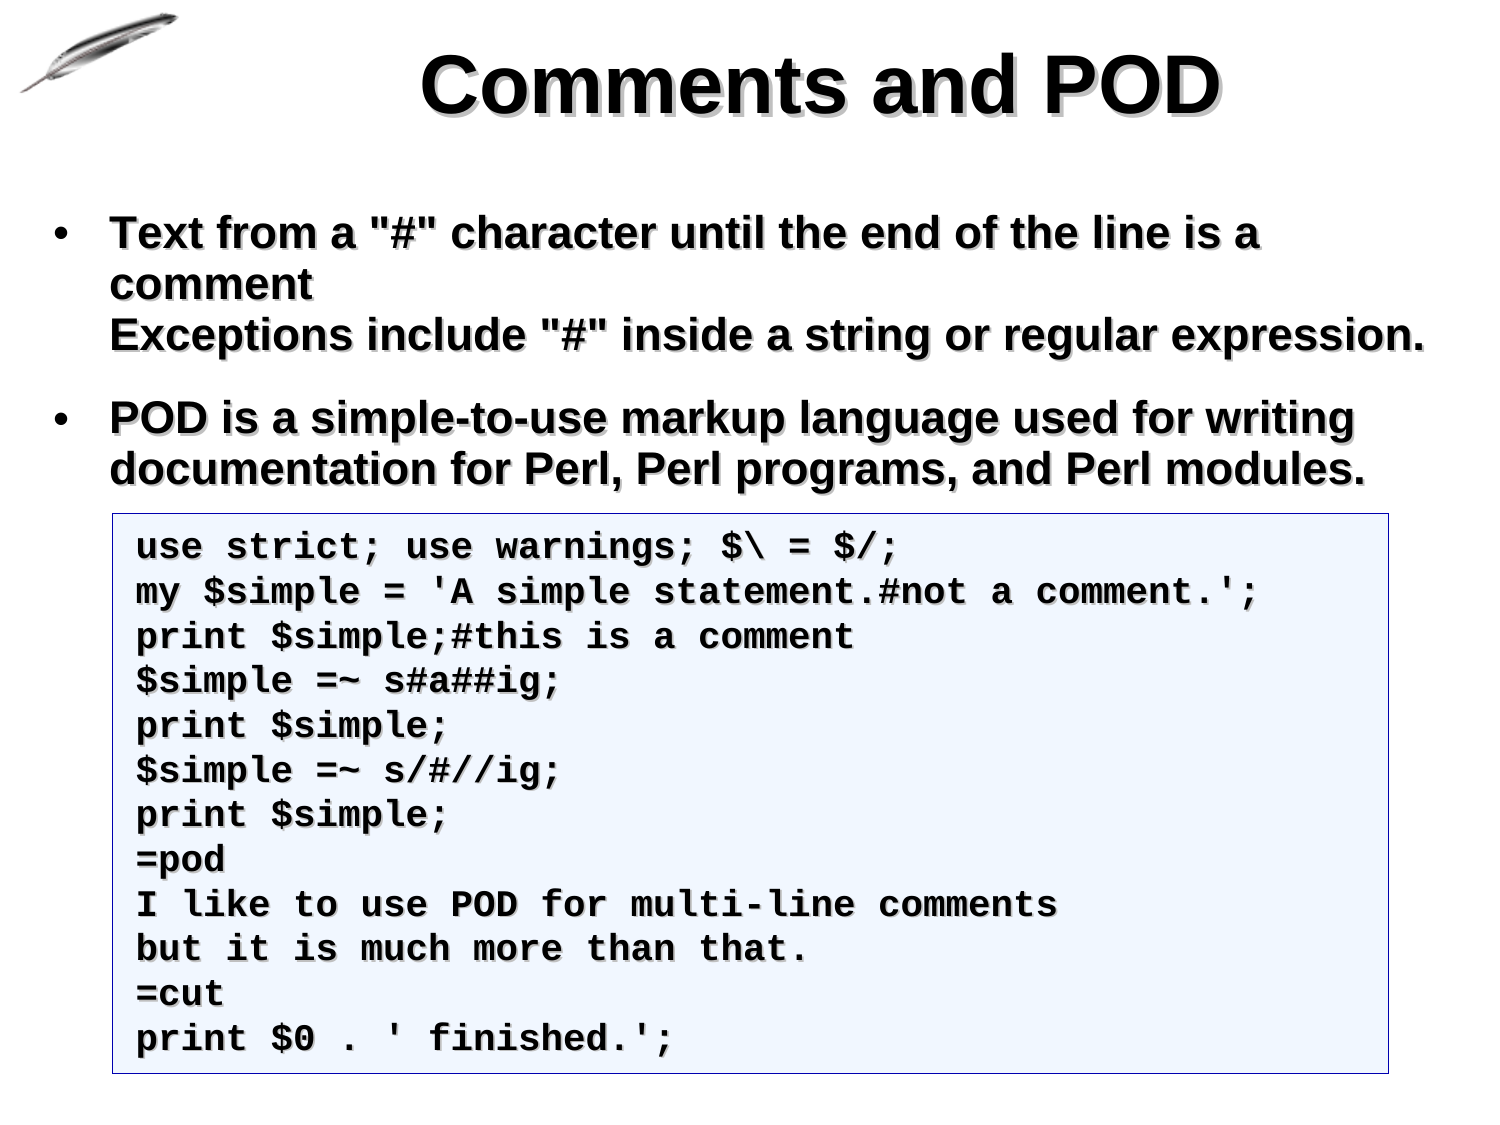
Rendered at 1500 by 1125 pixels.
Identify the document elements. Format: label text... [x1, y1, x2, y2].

picture [16, 11, 184, 95]
text_box use strict; use warnings; $\ = $/; my $simple = 'A simple statement.#not a comment.'; print $simple;#this is a comment $simple =~ s#a##ig; print $simple; $simple =~ s/#//ig; print $simple; =pod I like to use POD for multi-line comments but it is much more than that. =cut print $0 . ' finished.'; [112, 513, 1388, 1074]
list Text from a "#" character until the end of the line is a comment Exceptions include "#" inside a string or regular expression. POD is a simple-to-use markup language used for writing documentation for Perl, Perl programs, and Perl modules. [53, 207, 1447, 1084]
title Comments and POD [419, 0, 1459, 179]
